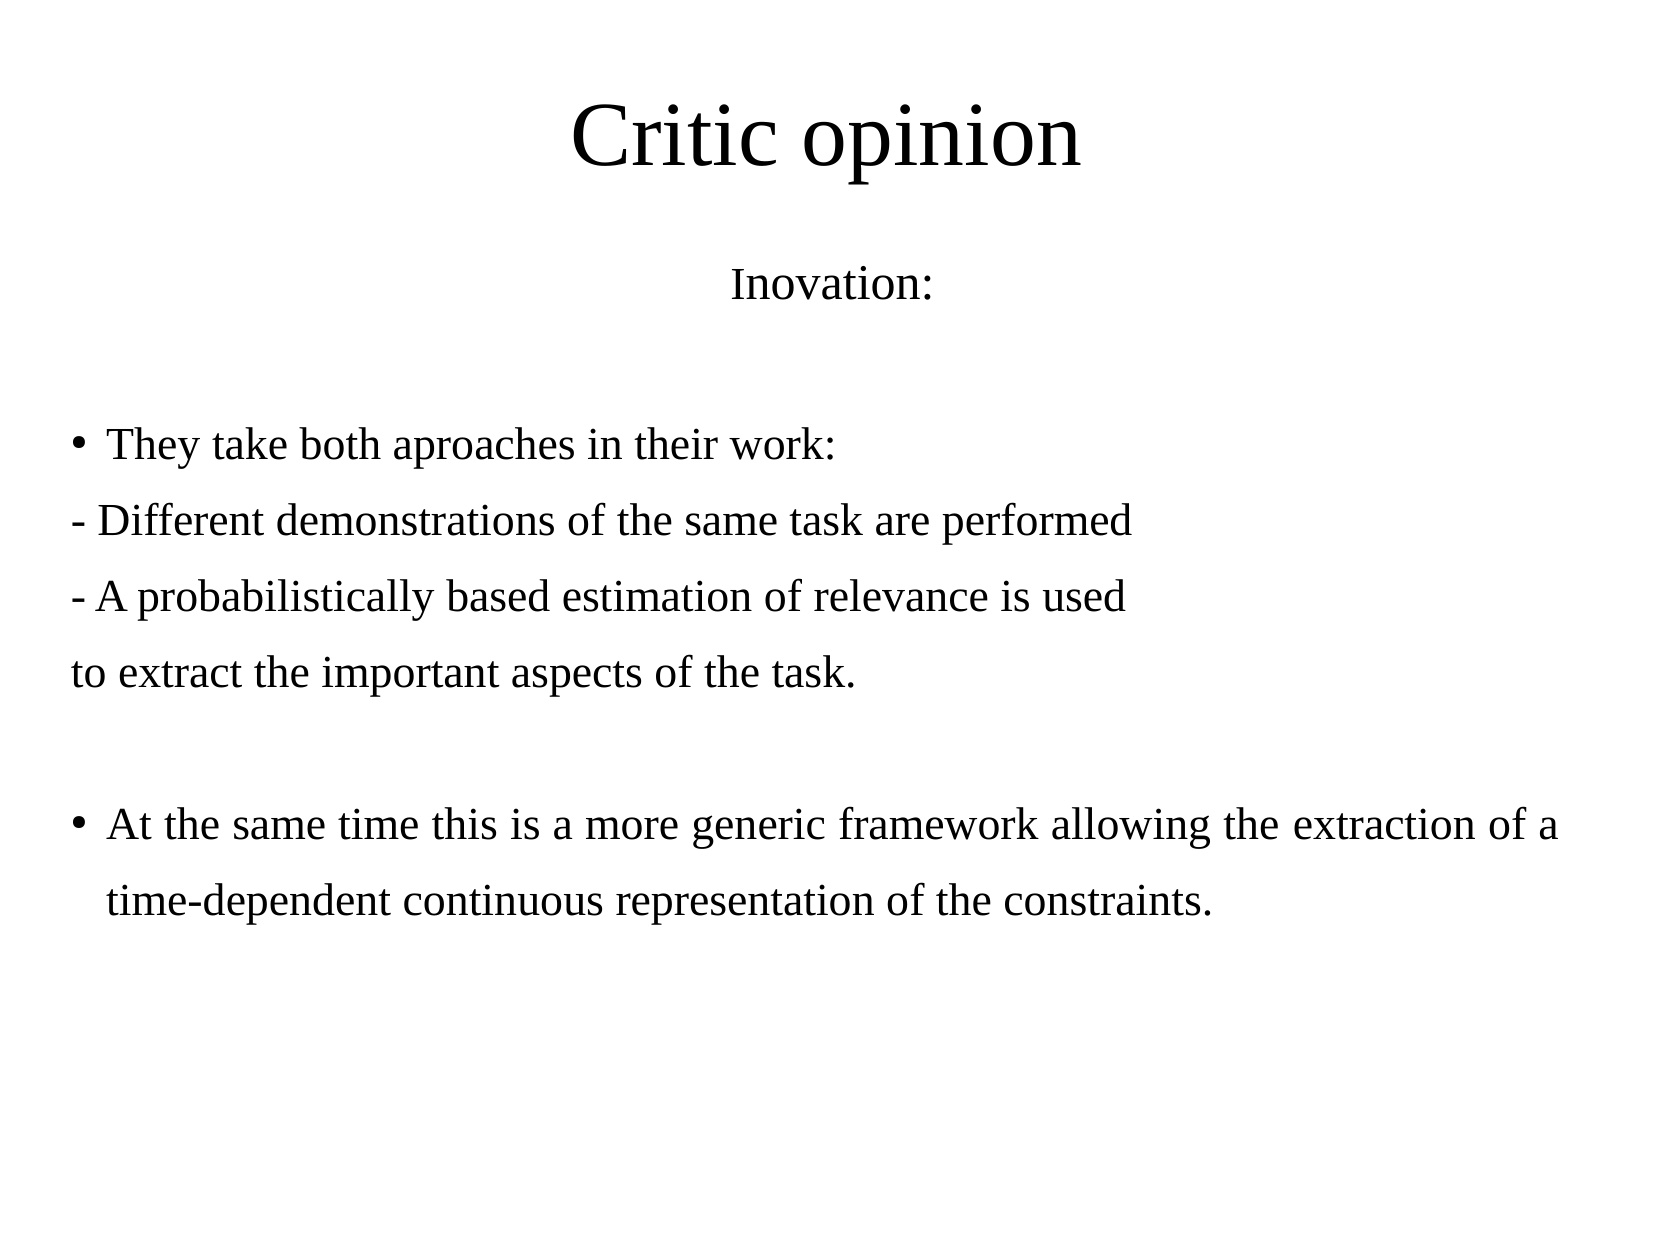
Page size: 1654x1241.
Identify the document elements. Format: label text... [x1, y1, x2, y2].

subtitle Inovation: They take both aproaches in their work: - Different demonstrations of the same task are performed - A probabilistically based estimation of relevance is used to extract the important aspects of the task. At the same time this is a more generic framework allowing the extraction of a time-dependent continuous representation of the constraints. [70, 227, 1559, 1180]
title Critic opinion [82, 11, 1571, 257]
